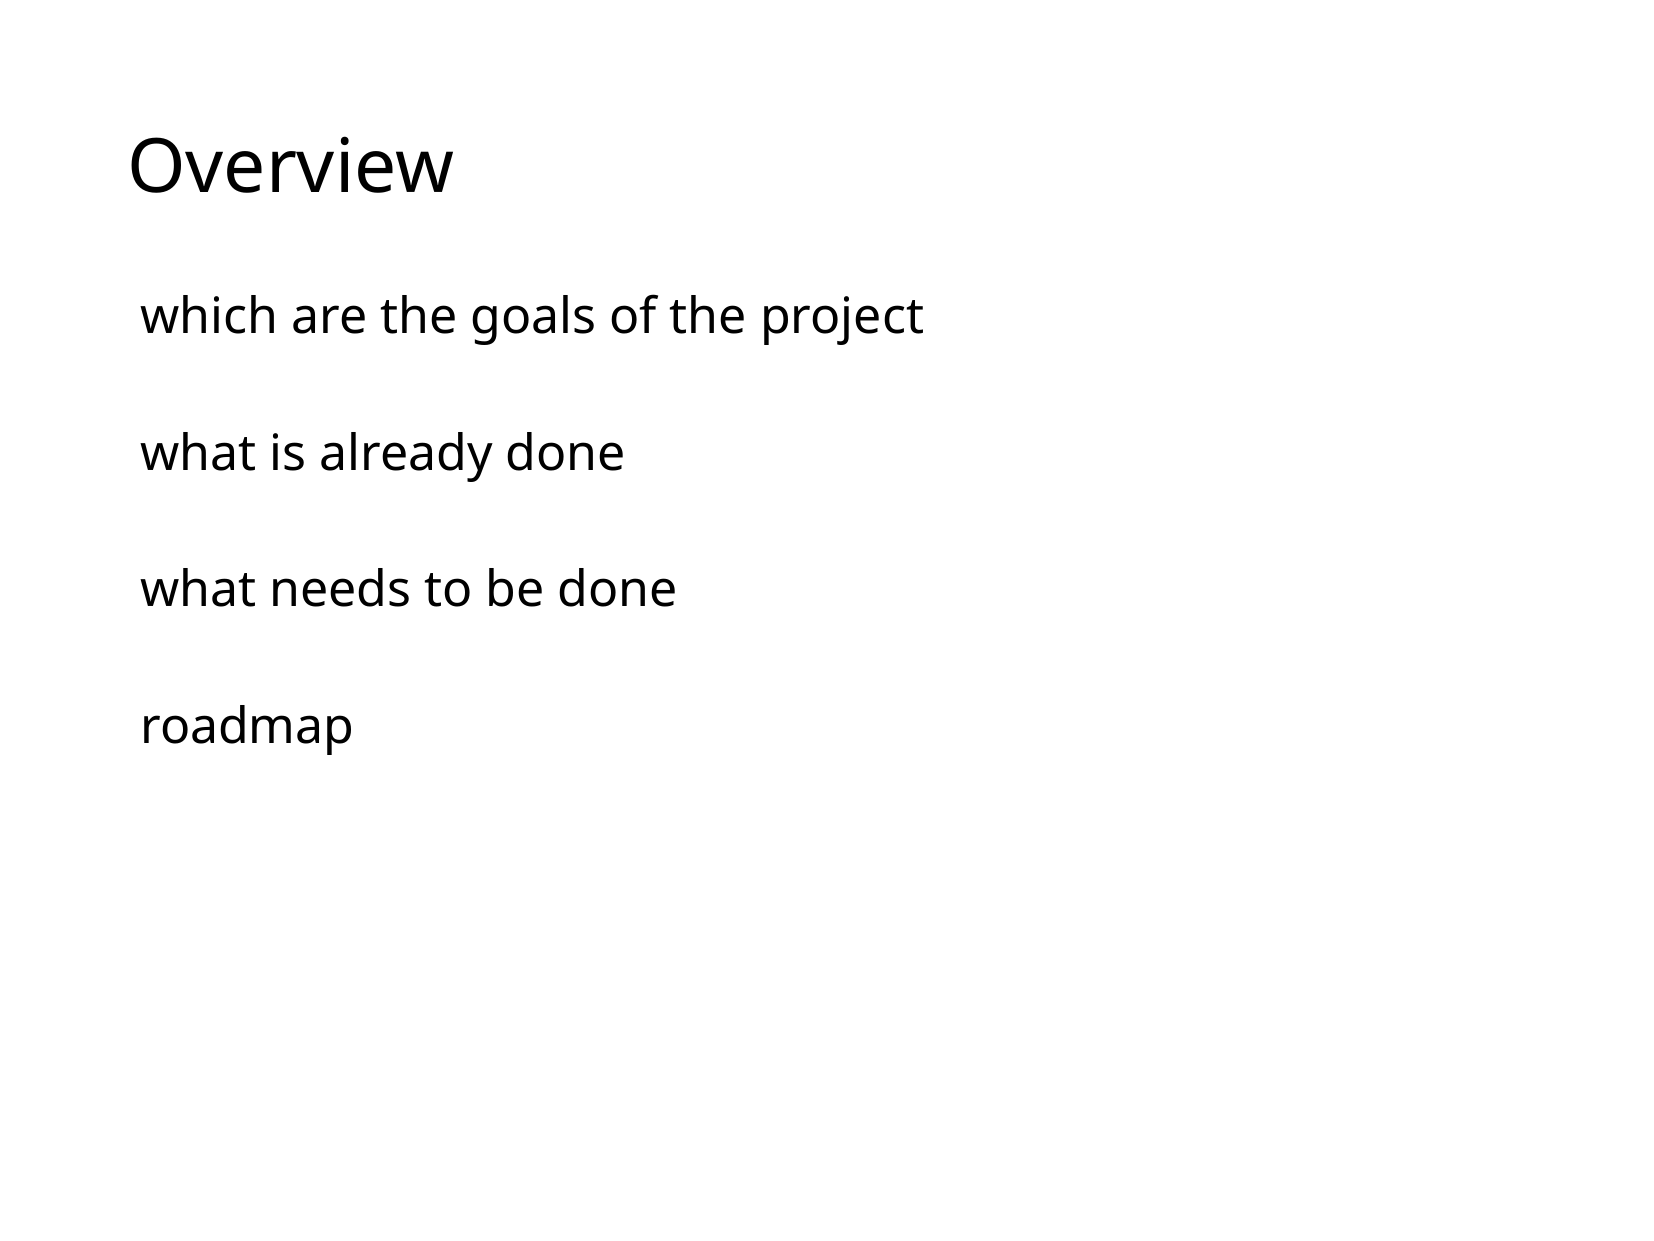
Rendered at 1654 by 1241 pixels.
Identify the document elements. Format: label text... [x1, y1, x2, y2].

text_box which are the goals of the project what is already done what needs to be done roadmap [112, 272, 1501, 694]
text_box Overview [112, 104, 1501, 208]
